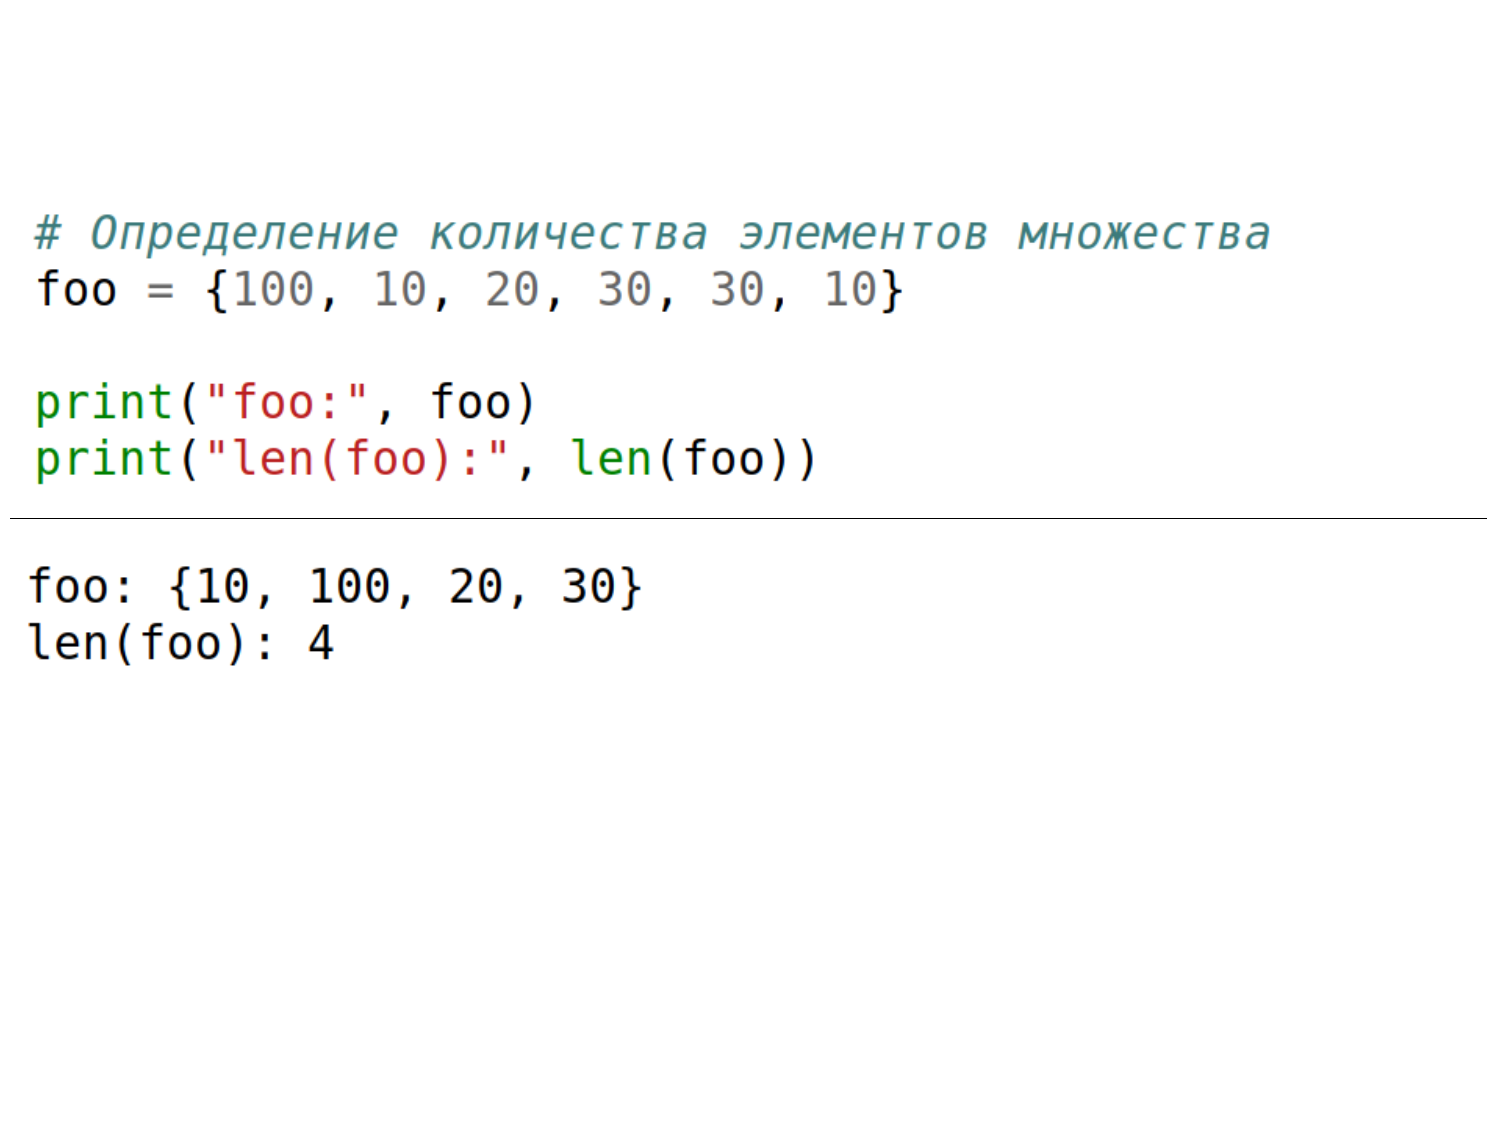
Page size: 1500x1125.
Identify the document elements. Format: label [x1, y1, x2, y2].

picture [23, 196, 1285, 500]
picture [16, 551, 650, 672]
